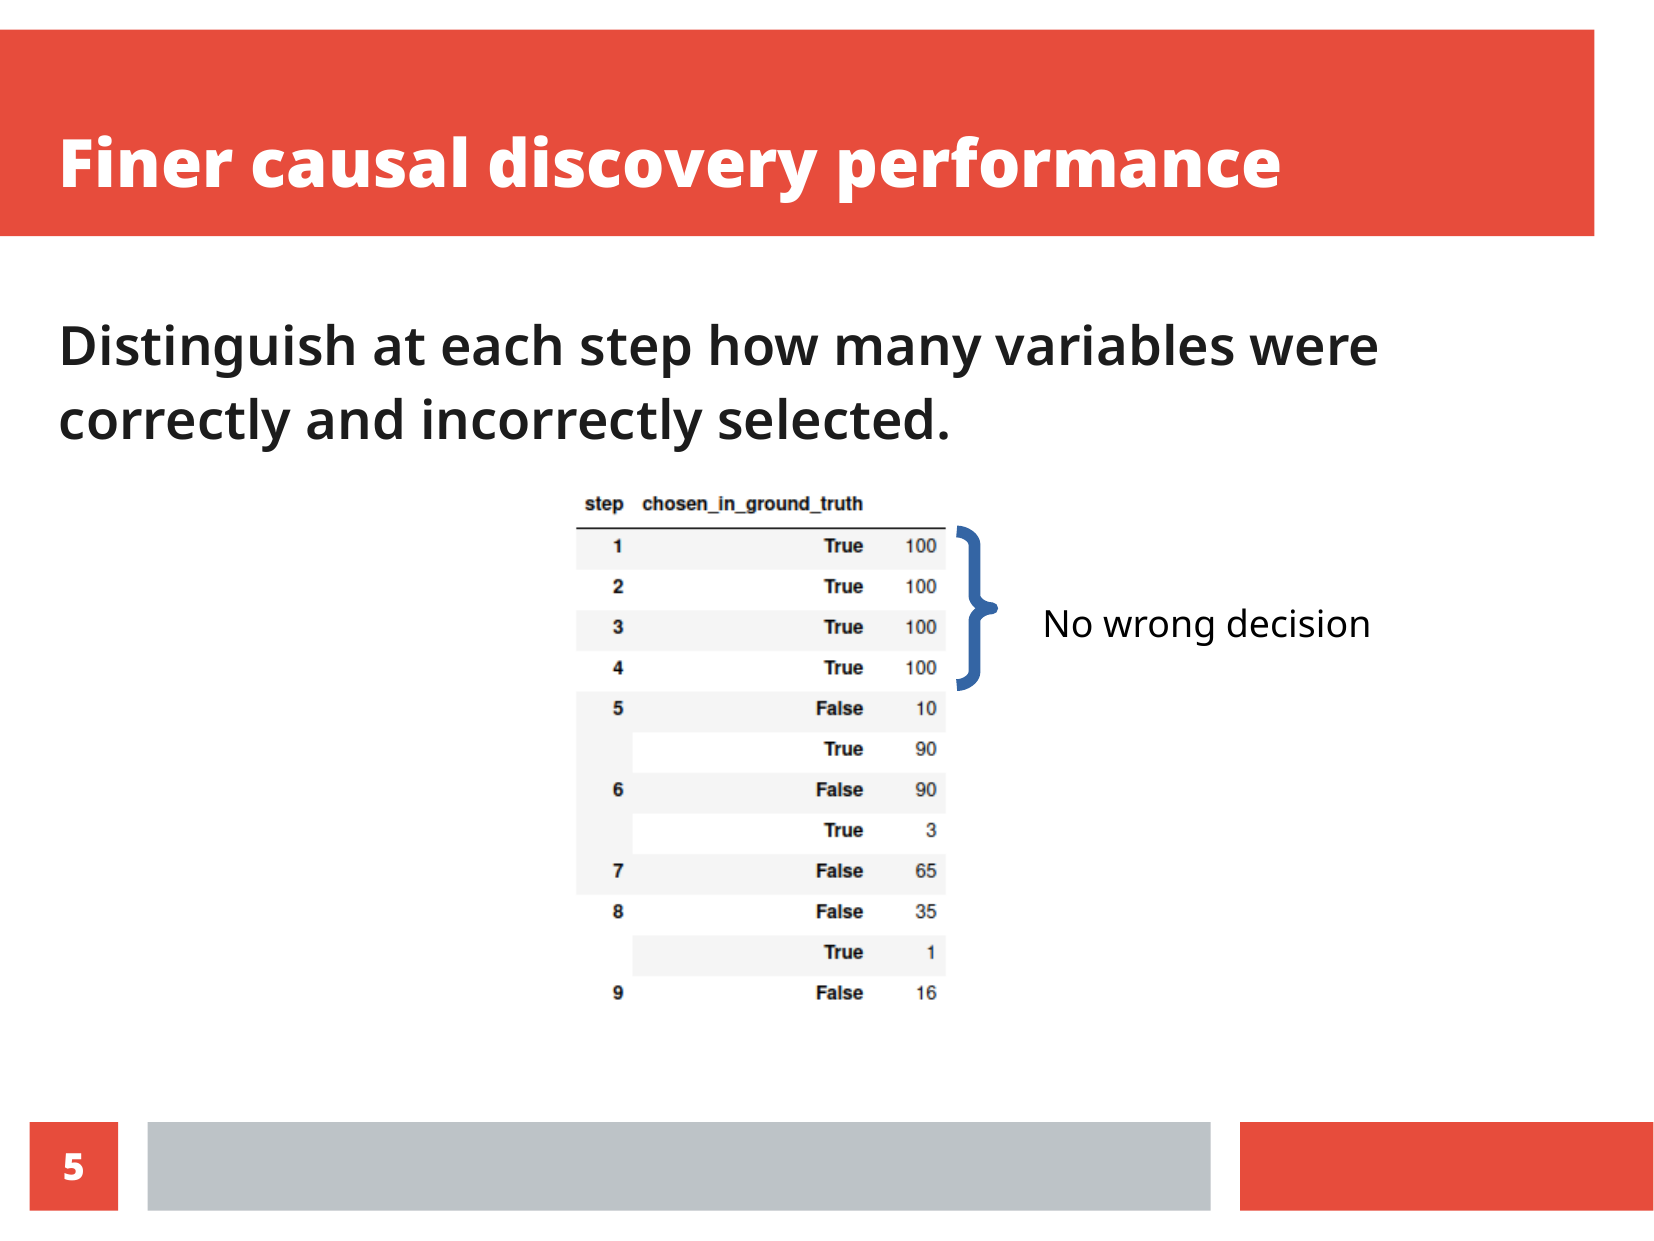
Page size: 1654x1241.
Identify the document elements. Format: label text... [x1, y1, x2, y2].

title Finer causal discovery performance [59, 59, 1595, 207]
text_box No wrong decision [1027, 590, 1403, 649]
list Distinguish at each step how many variables were correctly and incorrectly selected. [59, 307, 1565, 1075]
picture [564, 484, 957, 1017]
